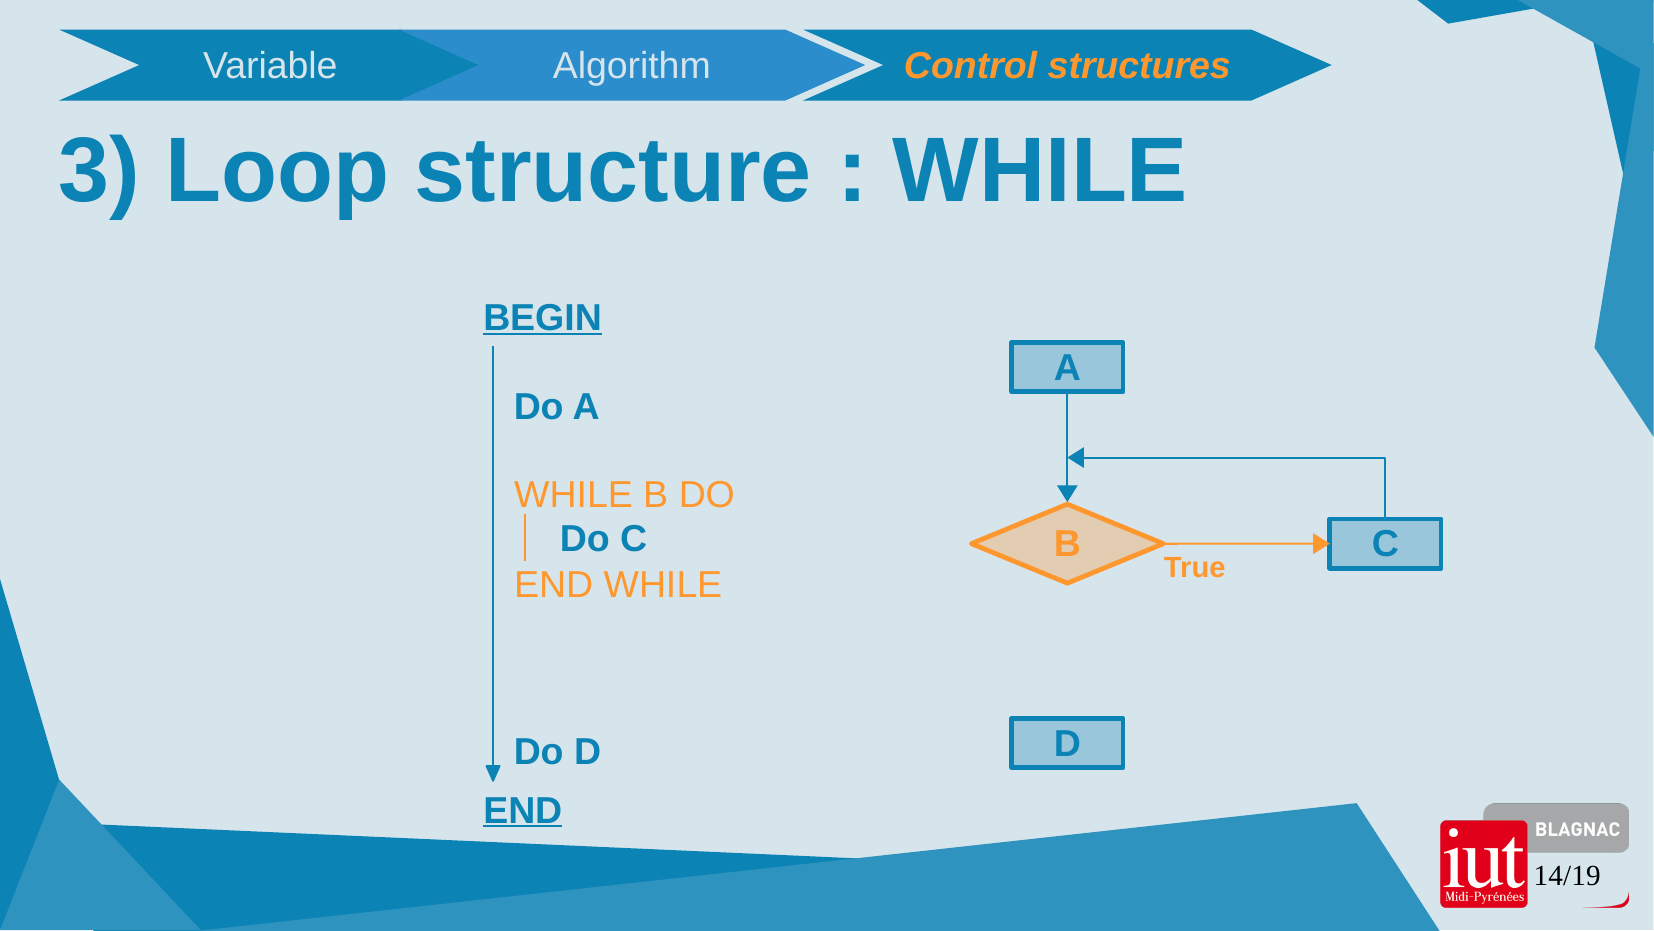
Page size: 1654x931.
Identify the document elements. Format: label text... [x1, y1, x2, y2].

text_box WHILE B DO END WHILE [499, 466, 751, 613]
title 3) Loop structure : WHILE [59, 118, 1548, 221]
text_box True [1149, 543, 1241, 592]
text_box A [1011, 342, 1123, 392]
text_box Do D [498, 723, 618, 781]
picture [1440, 803, 1629, 908]
text_box Do C [545, 509, 674, 567]
text_box Control structures [803, 29, 1332, 101]
text_box BEGIN [468, 289, 618, 347]
text_box Algorithm [398, 29, 866, 101]
text_box C [1329, 518, 1441, 569]
text_box B [971, 504, 1162, 584]
text_box END [468, 781, 578, 839]
text_box D [1011, 718, 1123, 768]
text_box Variable [59, 29, 476, 101]
text_box Do A [498, 377, 618, 435]
